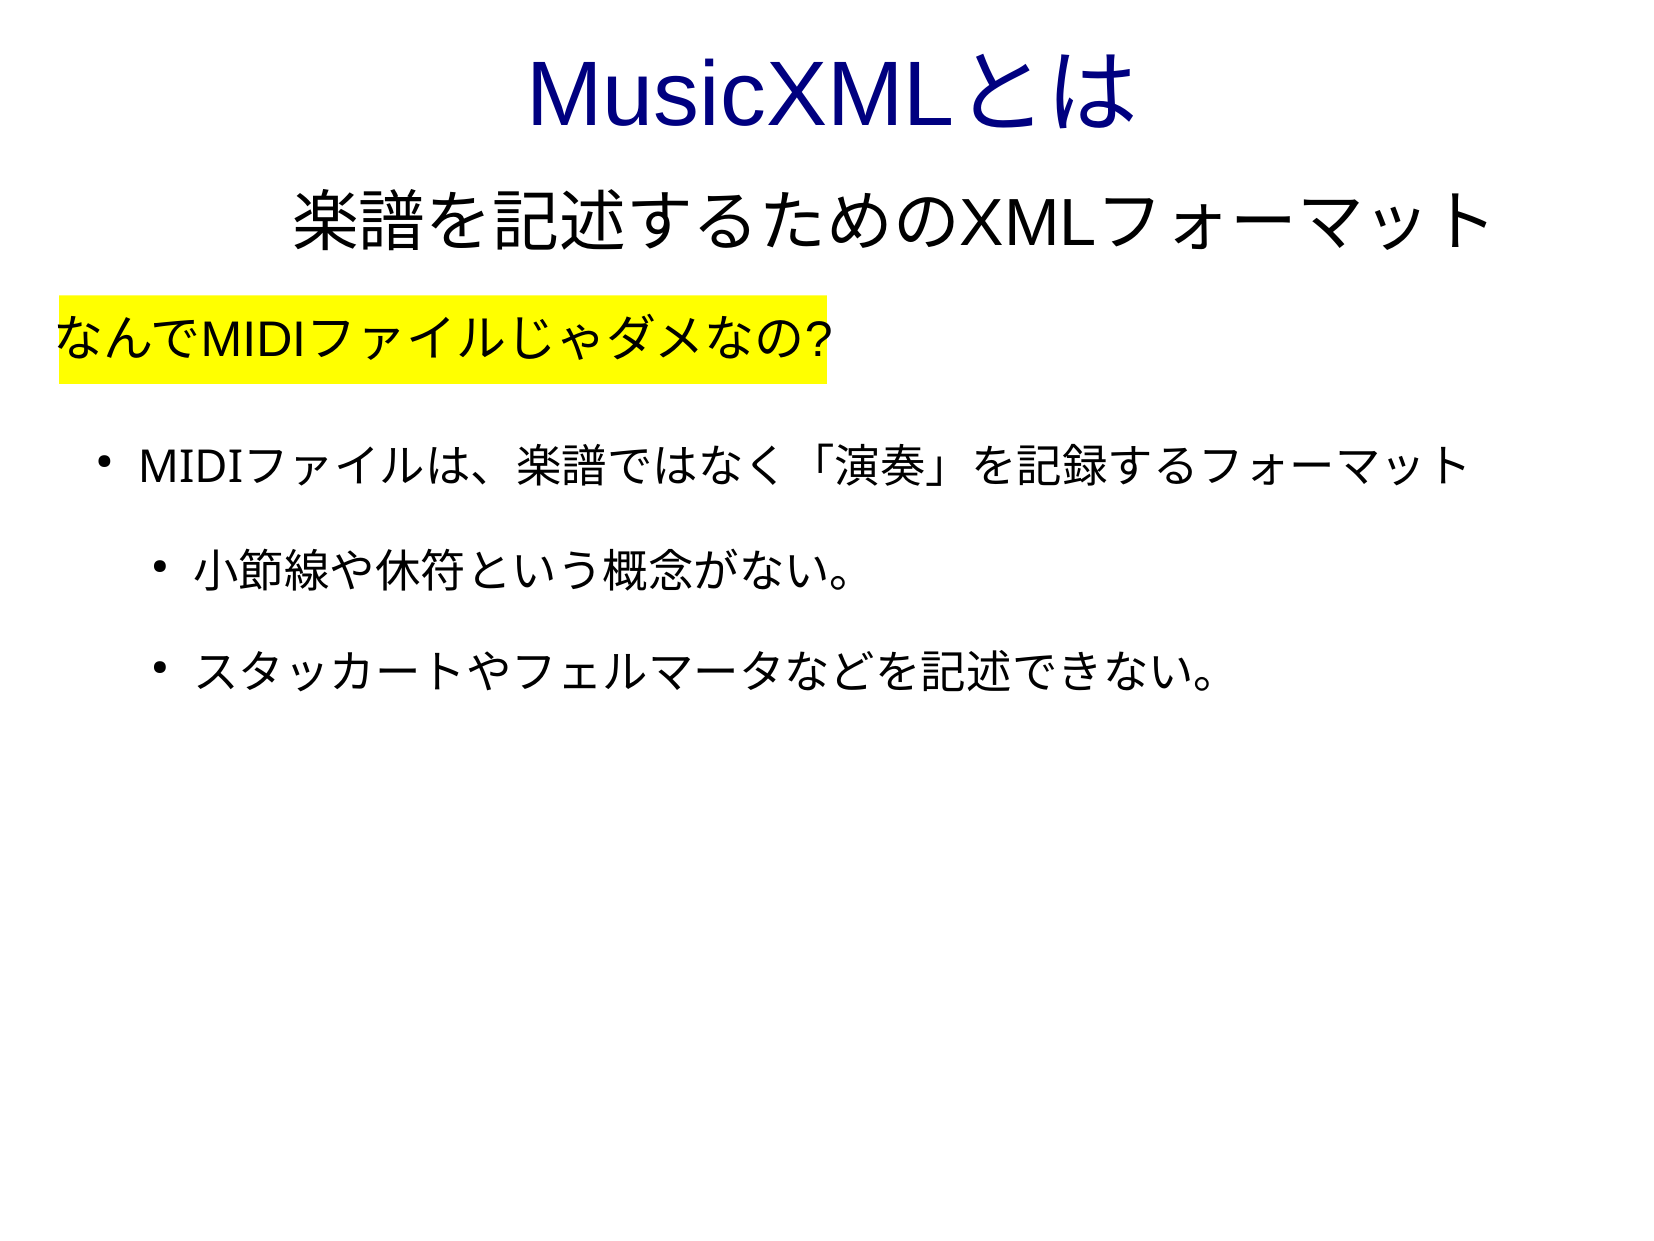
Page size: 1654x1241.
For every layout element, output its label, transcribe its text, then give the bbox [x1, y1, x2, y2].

title MusicXMLとは [17, 33, 1648, 154]
list MIDIファイルは、楽譜ではなく「演奏」を記録するフォーマット 小節線や休符という概念がない。 スタッカートやフェルマータなどを記述できない。 [82, 413, 1625, 709]
text_box なんでMIDIファイルじゃダメなの? [59, 295, 827, 384]
text_box 楽譜を記述するためのXMLフォーマット [277, 177, 1396, 267]
